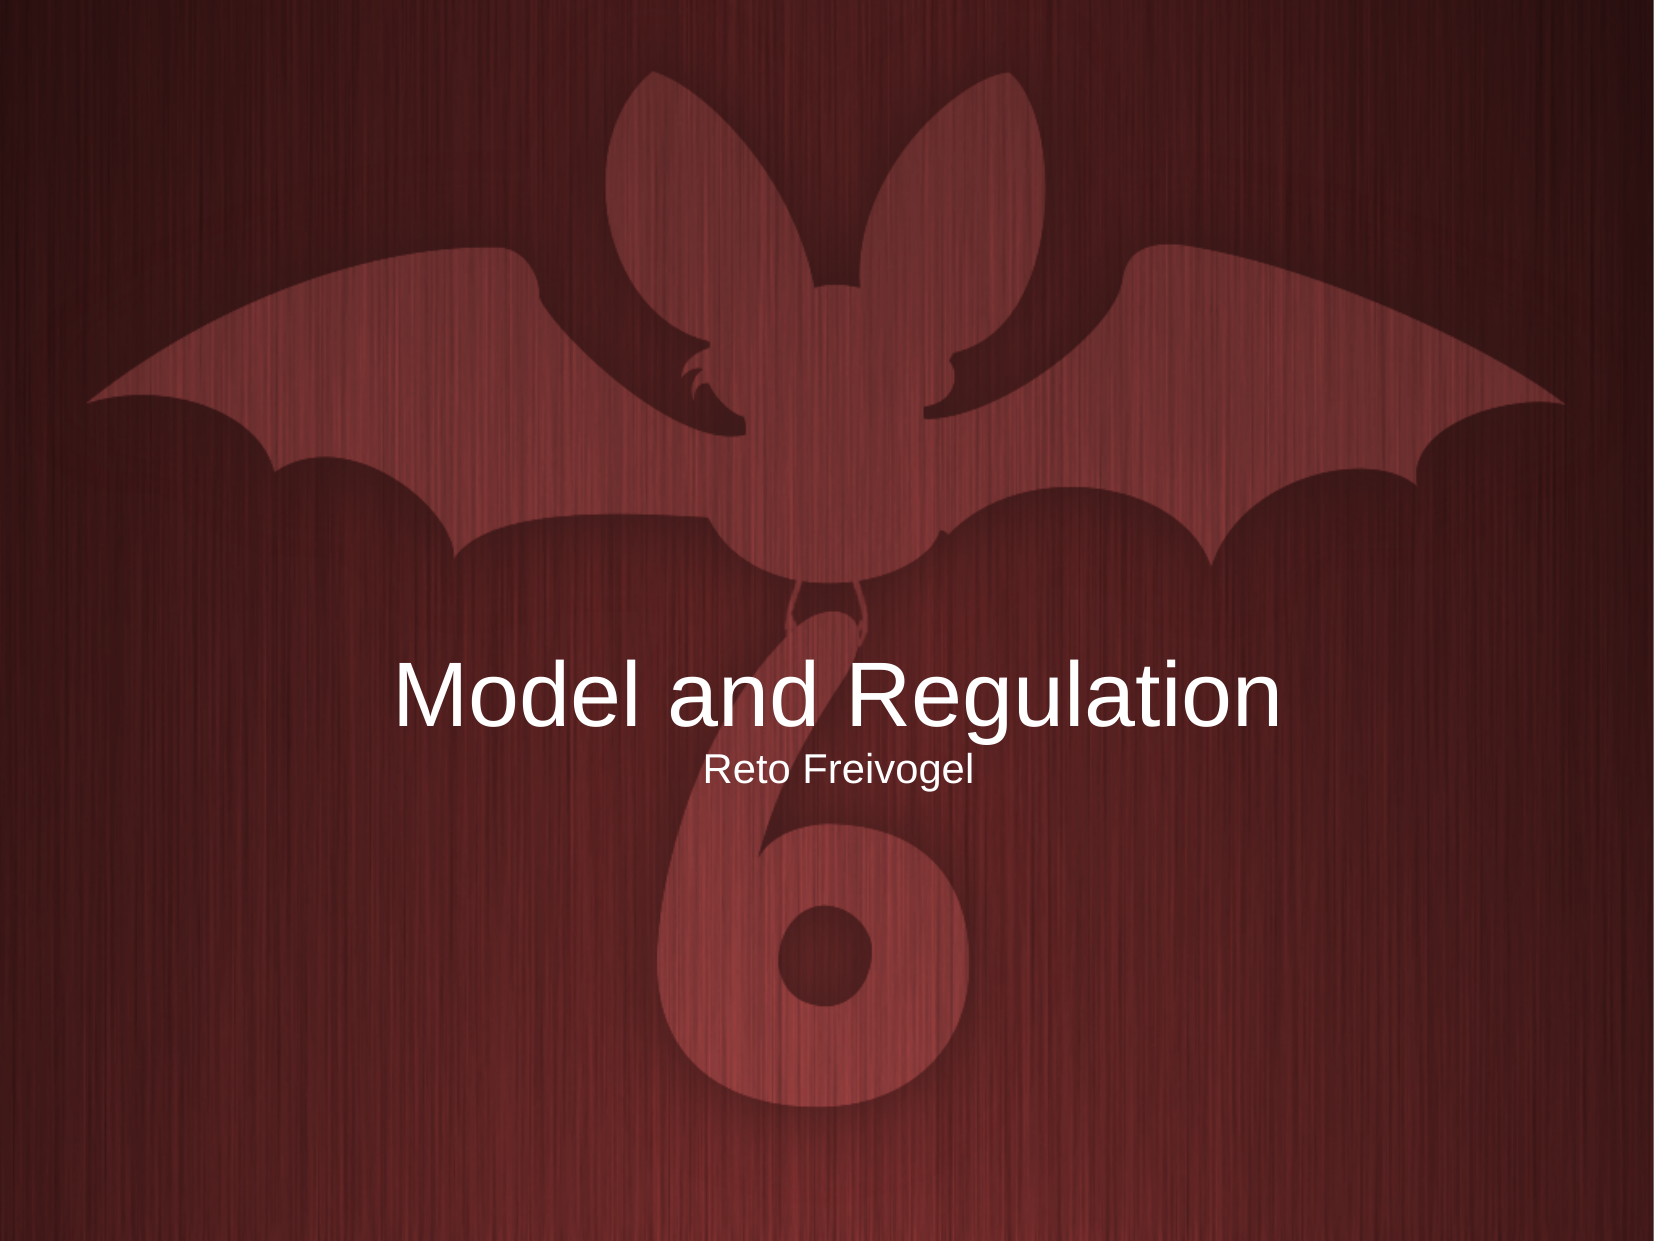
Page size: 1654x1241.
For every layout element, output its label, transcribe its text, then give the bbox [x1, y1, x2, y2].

picture [0, 0, 1654, 1241]
title Model and Regulation Reto Freivogel [94, 614, 1583, 822]
